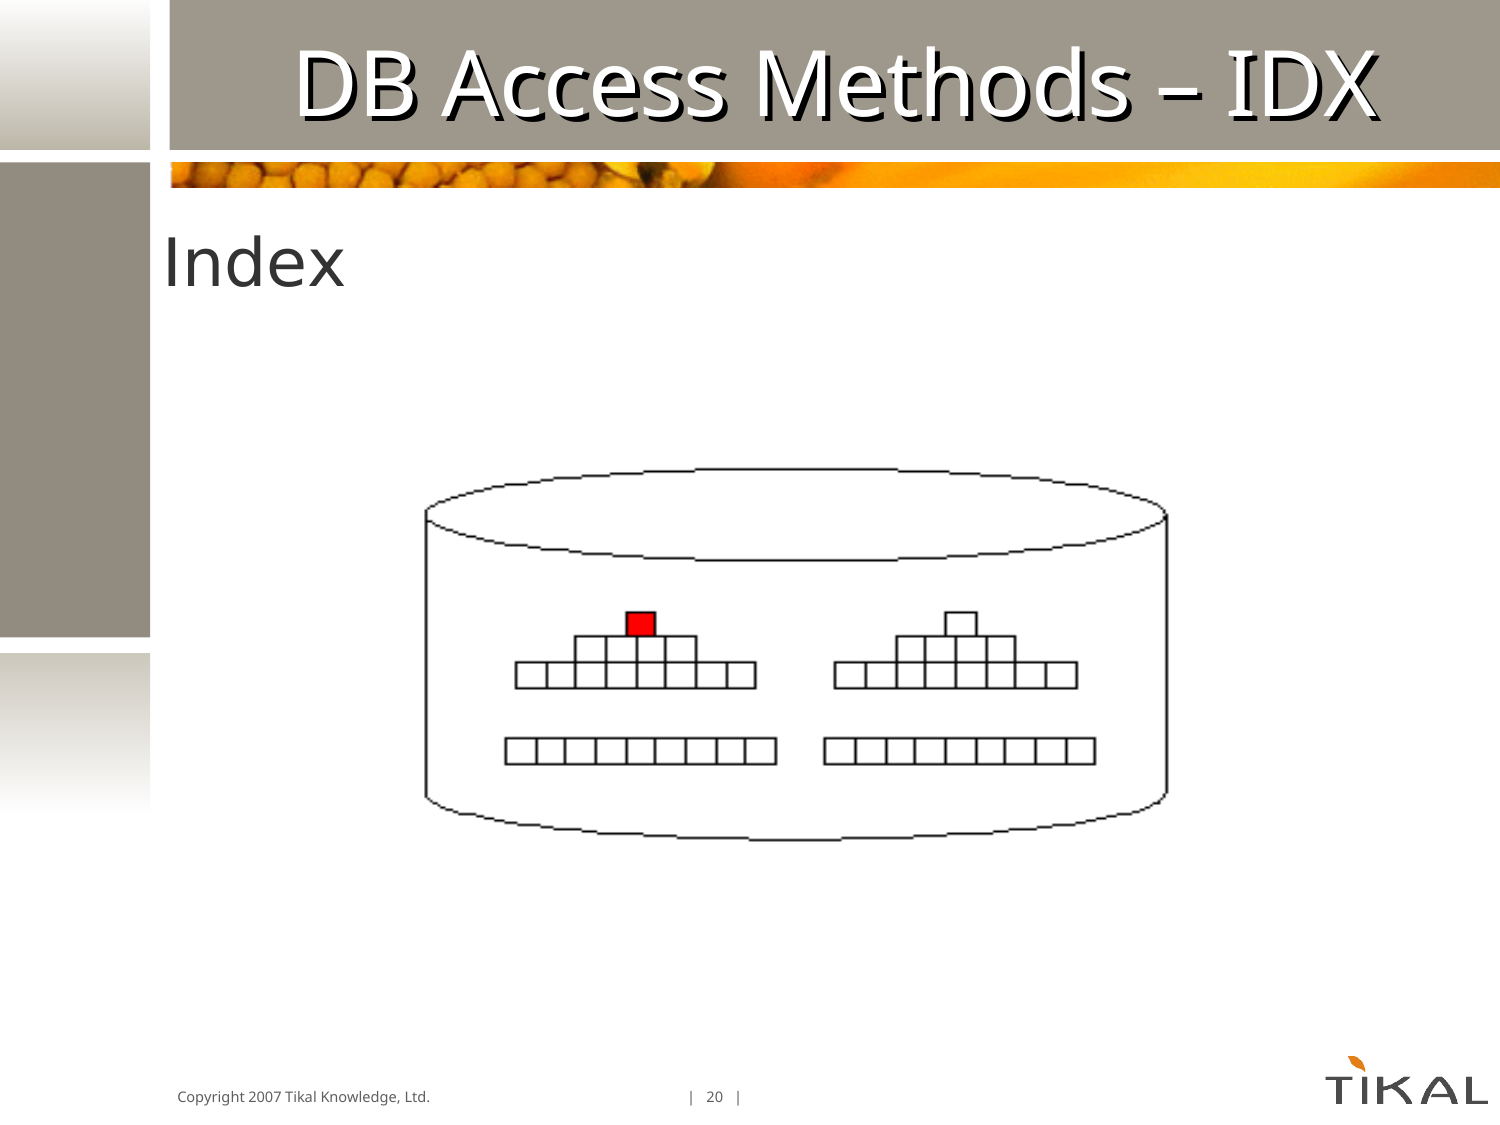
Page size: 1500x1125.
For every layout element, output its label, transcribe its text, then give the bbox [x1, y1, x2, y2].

picture [225, 291, 1500, 1125]
title DB Access Methods – IDX [169, 0, 1499, 192]
list Index [162, 224, 1473, 1021]
